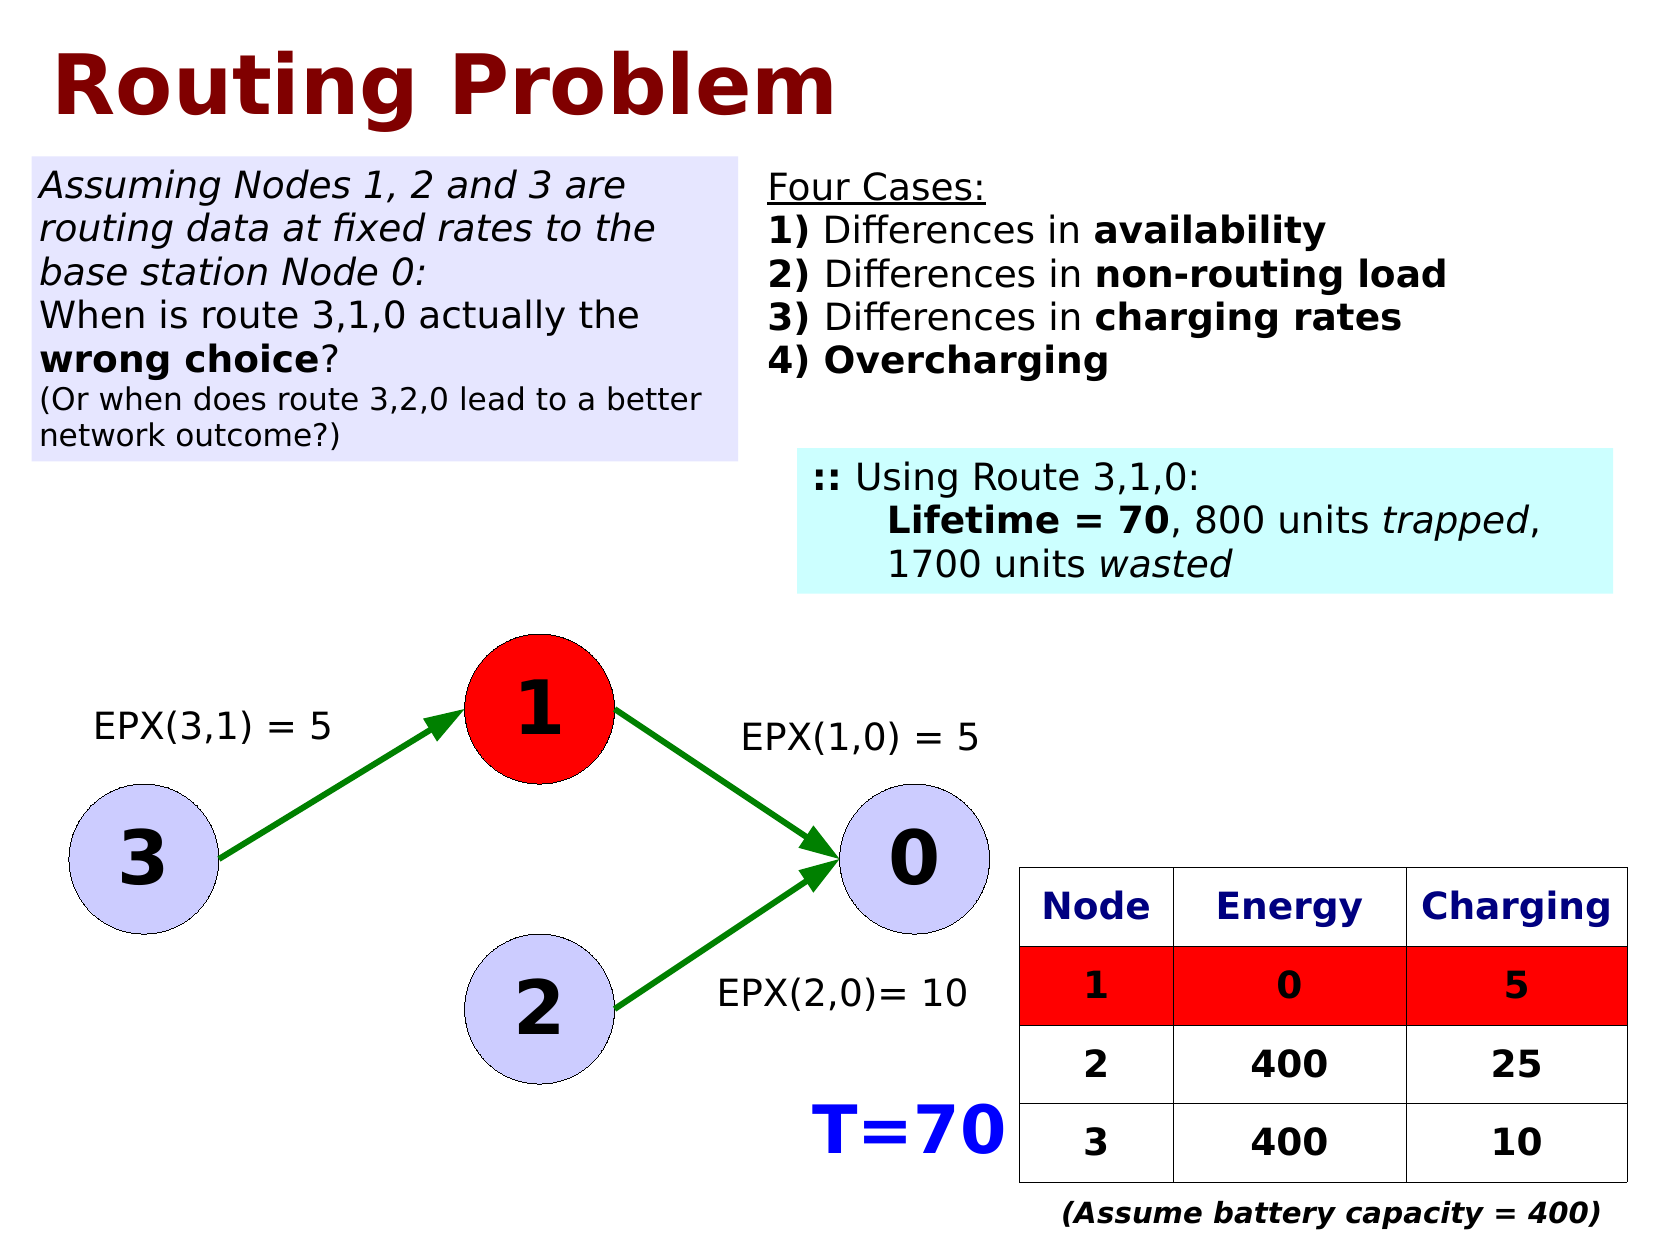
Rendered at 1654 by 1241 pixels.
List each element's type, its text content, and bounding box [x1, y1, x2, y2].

table_cell 5 [1407, 947, 1627, 1025]
table_header Node [1020, 868, 1173, 946]
table_cell 2 [1020, 1026, 1173, 1103]
table_cell 3 [1020, 1104, 1173, 1182]
table_header Energy [1174, 868, 1406, 946]
text_box 0 [839, 784, 990, 935]
table_cell 400 [1174, 1104, 1406, 1182]
text_box EPX(3,1) = 5 [78, 697, 348, 756]
text_box EPX(2,0)= 10 [701, 964, 984, 1055]
text_box T=70 [797, 1084, 1022, 1180]
text_box EPX(1,0) = 5 [725, 708, 996, 768]
table_header Charging [1407, 868, 1627, 946]
text_box :: Using Route 3,1,0: Lifetime = 70, 800 units trapped, 1700 units wasted [797, 448, 1614, 594]
text_box 2 [464, 934, 615, 1085]
text_box Assuming Nodes 1, 2 and 3 are routing data at fixed rates to the base station Node 0: When is route 3,1,0 actually the wrong choice? (Or when does route 3,2,0 lead to a better network outcome?) [31, 156, 739, 462]
text_box Four Cases: 1) Differences in availability 2) Differences in non-routing load 3) Differences in charging rates 4) Overcharging [752, 157, 1520, 565]
text_box (Assume battery capacity = 400) [1022, 1188, 1641, 1238]
table_cell 400 [1174, 1026, 1406, 1103]
text_box 1 [464, 634, 615, 785]
table_cell 0 [1174, 947, 1406, 1025]
table_cell 10 [1407, 1104, 1627, 1182]
table_cell 25 [1407, 1026, 1627, 1103]
table_cell 1 [1020, 947, 1173, 1025]
text_box 3 [68, 784, 219, 935]
title Routing Problem [51, 0, 1654, 173]
